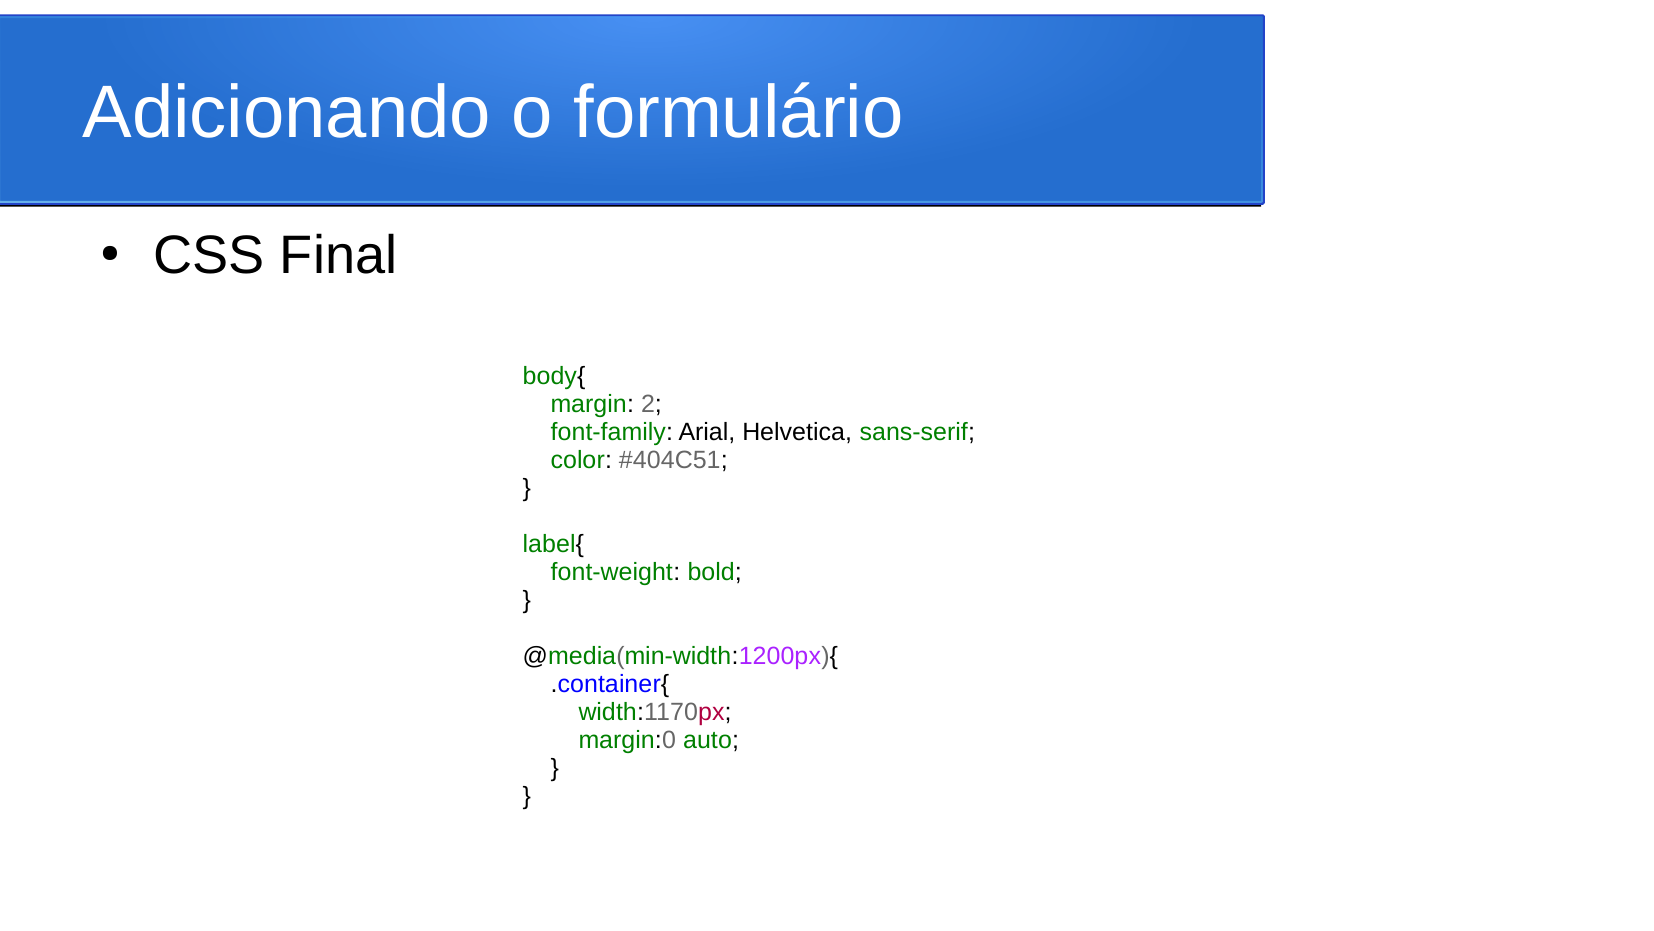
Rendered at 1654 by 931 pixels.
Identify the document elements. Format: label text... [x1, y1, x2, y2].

text_box body{ margin: 2; font-family: Arial, Helvetica, sans-serif; color: #404C51; } label{ font-weight: bold; } @media(min-width:1200px){ .container{ width:1170px; margin:0 auto; } } [507, 354, 1229, 818]
list CSS Final [82, 224, 1571, 764]
title Adicionando o formulário [82, 35, 1235, 189]
